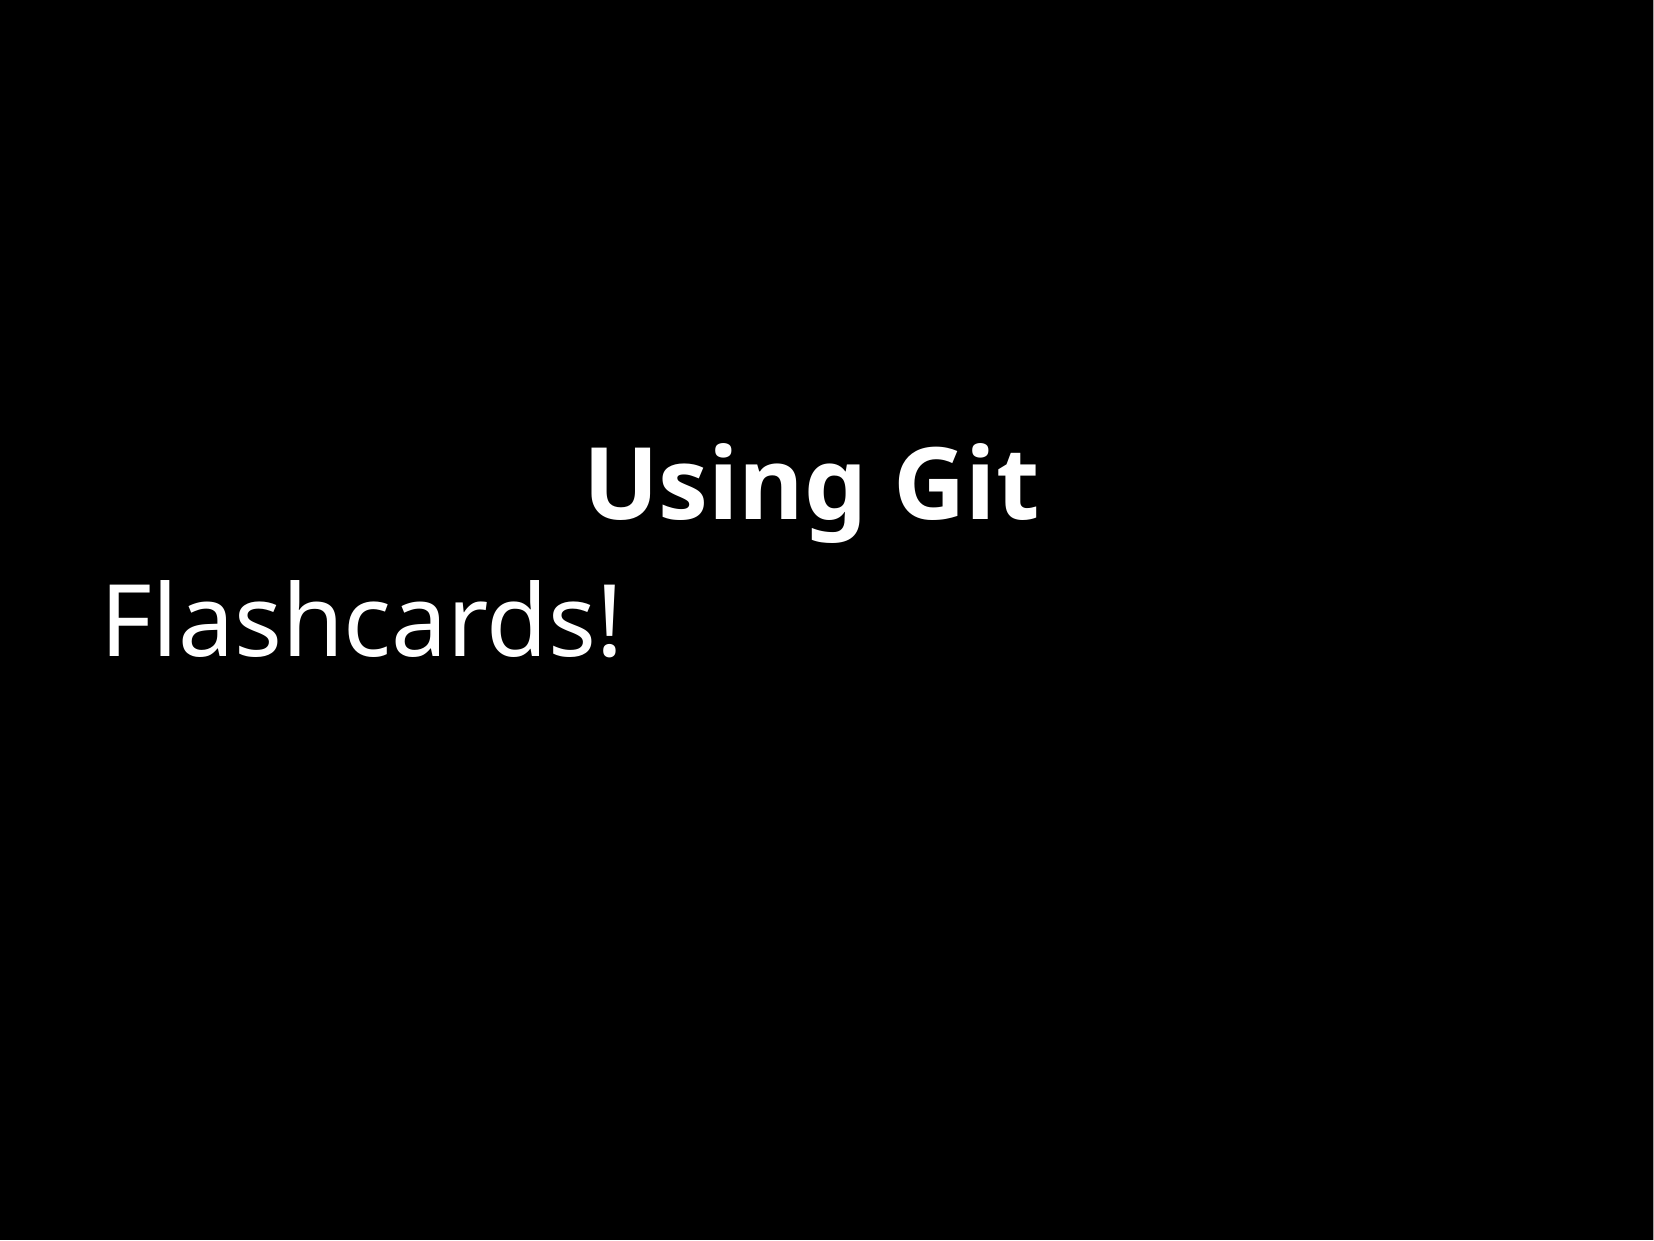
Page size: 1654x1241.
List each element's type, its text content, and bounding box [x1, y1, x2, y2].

subtitle Using Git Flashcards! [88, 88, 1536, 1010]
